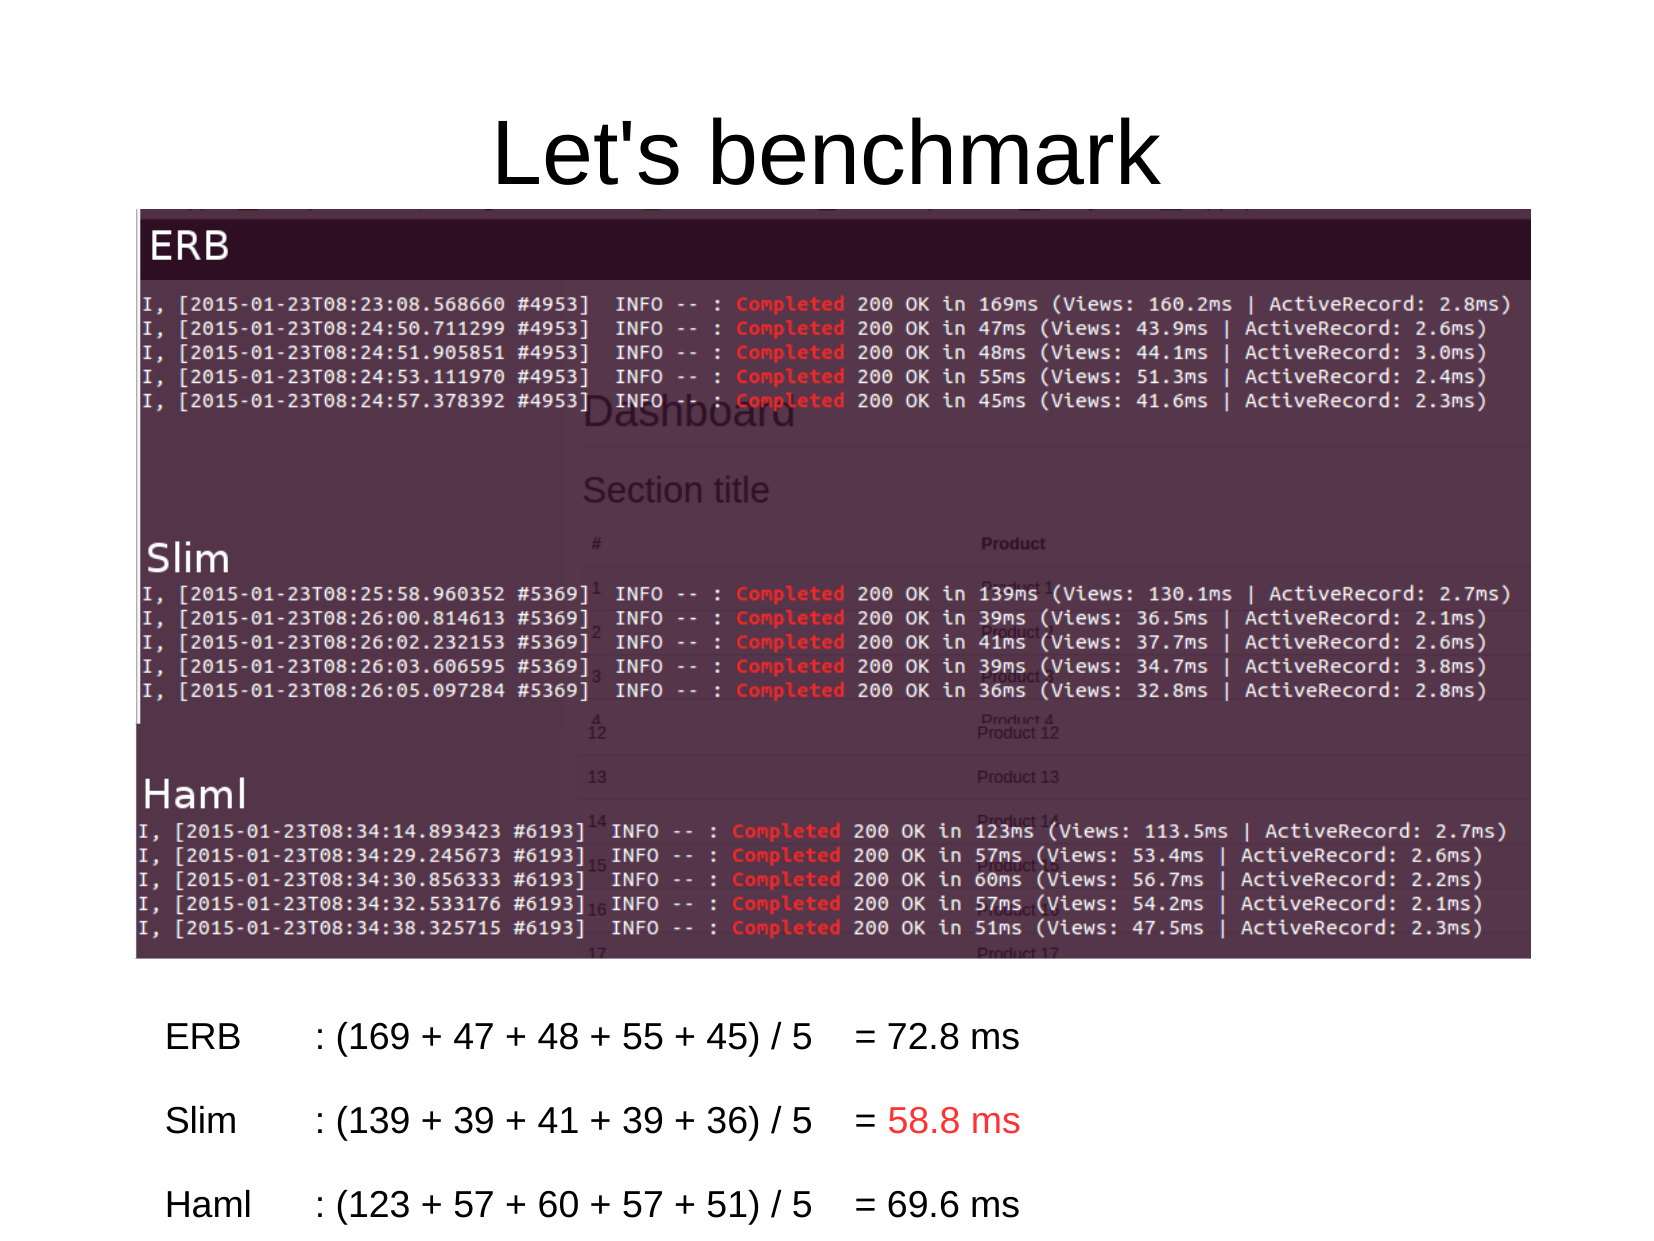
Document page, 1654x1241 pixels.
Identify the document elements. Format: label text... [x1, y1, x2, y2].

title Let's benchmark [82, 49, 1571, 257]
picture [135, 209, 1531, 961]
text_box ERB : (169 + 47 + 48 + 55 + 45) / 5 = 72.8 ms Slim : (139 + 39 + 41 + 39 + 36) / 5 = 58.8 ms Haml : (123 + 57 + 60 + 57 + 51) / 5 = 69.6 ms [150, 1008, 1047, 1241]
